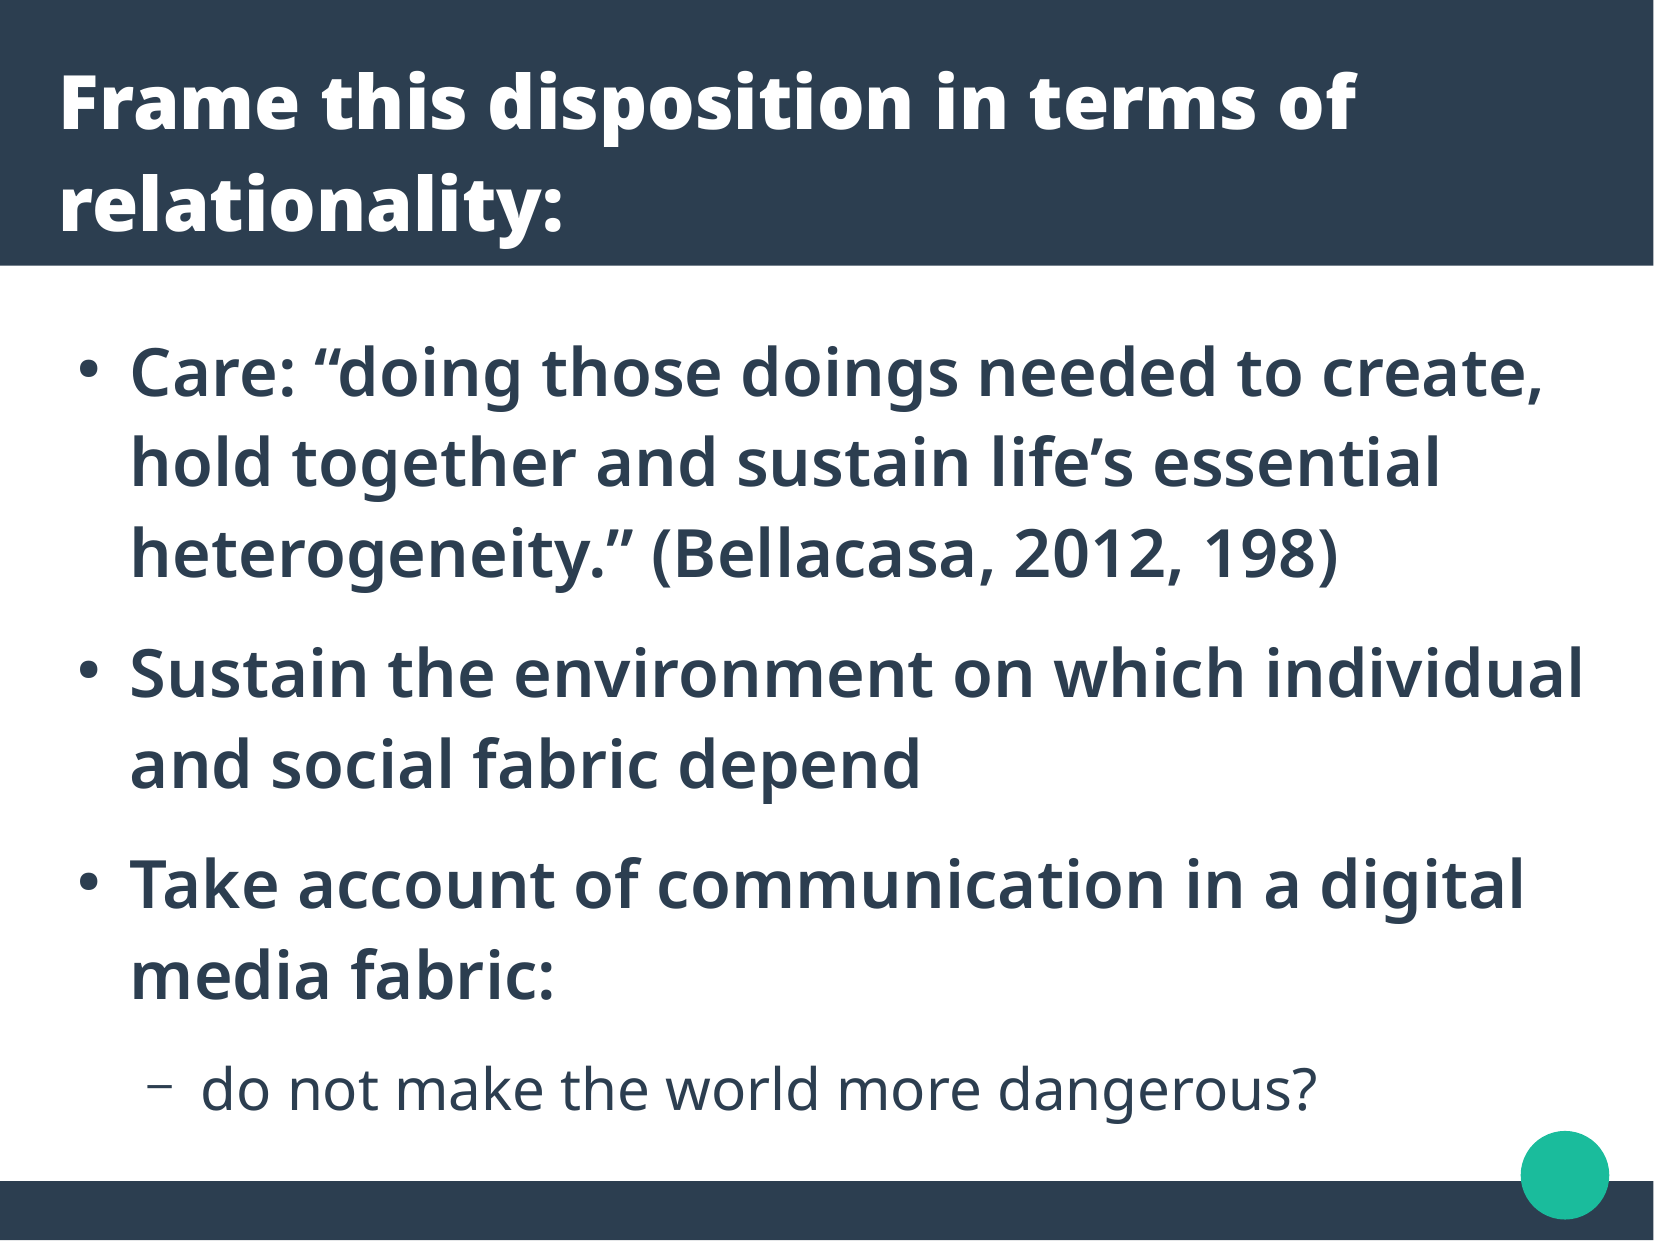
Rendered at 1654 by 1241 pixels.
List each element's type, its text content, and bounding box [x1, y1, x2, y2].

list Care: “doing those doings needed to create, hold together and sustain life’s essential heterogeneity.” (Bellacasa, 2012, 198) Sustain the environment on which individual and social fabric depend Take account of communication in a digital media fabric: do not make the world more dangerous? [59, 324, 1595, 1152]
title Frame this disposition in terms of relationality: [59, 49, 1595, 207]
